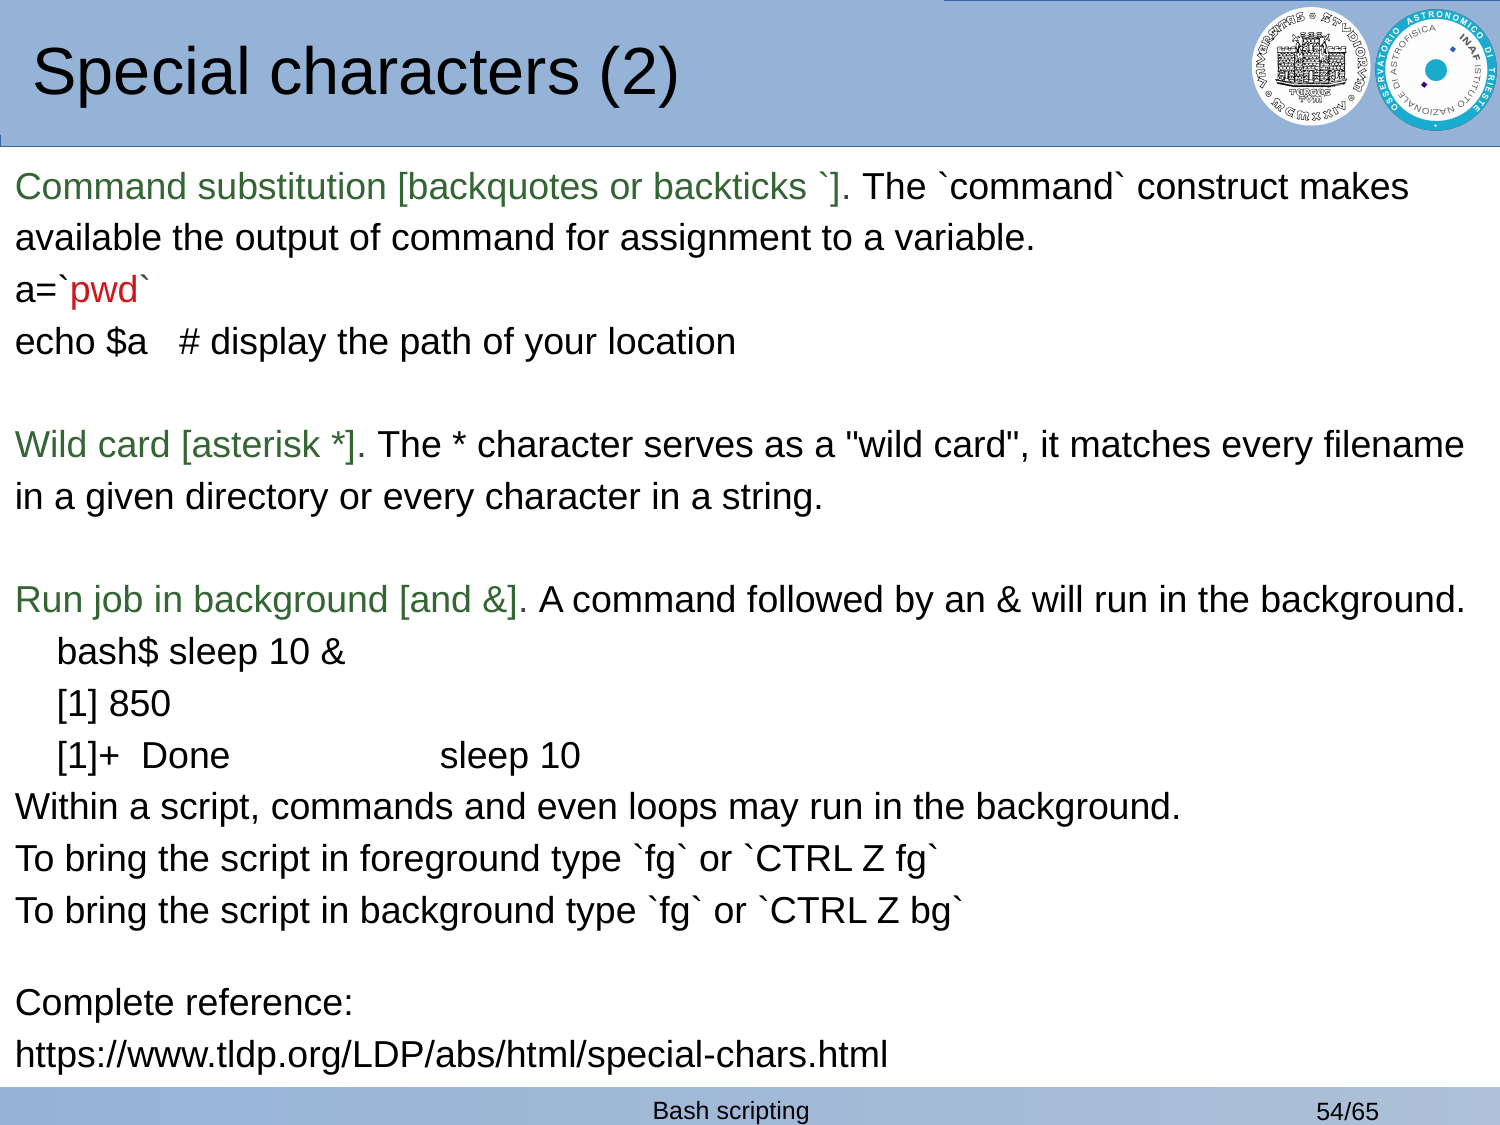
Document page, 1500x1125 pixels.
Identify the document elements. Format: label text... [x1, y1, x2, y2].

list Command substitution [backquotes or backticks `]. The `command` construct makes available the output of command for assignment to a variable. a=`pwd` echo $a # display the path of your location Wild card [asterisk *]. The * character serves as a "wild card", it matches every filename in a given directory or every character in a string. Run job in background [and &]. A command followed by an & will run in the background. bash$ sleep 10 & [1] 850 [1]+ Done sleep 10 Within a script, commands and even loops may run in the background. To bring the script in foreground type `fg` or `CTRL Z fg` To bring the script in background type `fg` or `CTRL Z bg` Complete reference: https://www.tldp.org/LDP/abs/html/special-chars.html [0, 147, 1500, 1066]
text_box Special characters (2) [0, 0, 945, 135]
title Traditional service delivery [945, 0, 1500, 135]
picture [1352, 135, 1500, 147]
